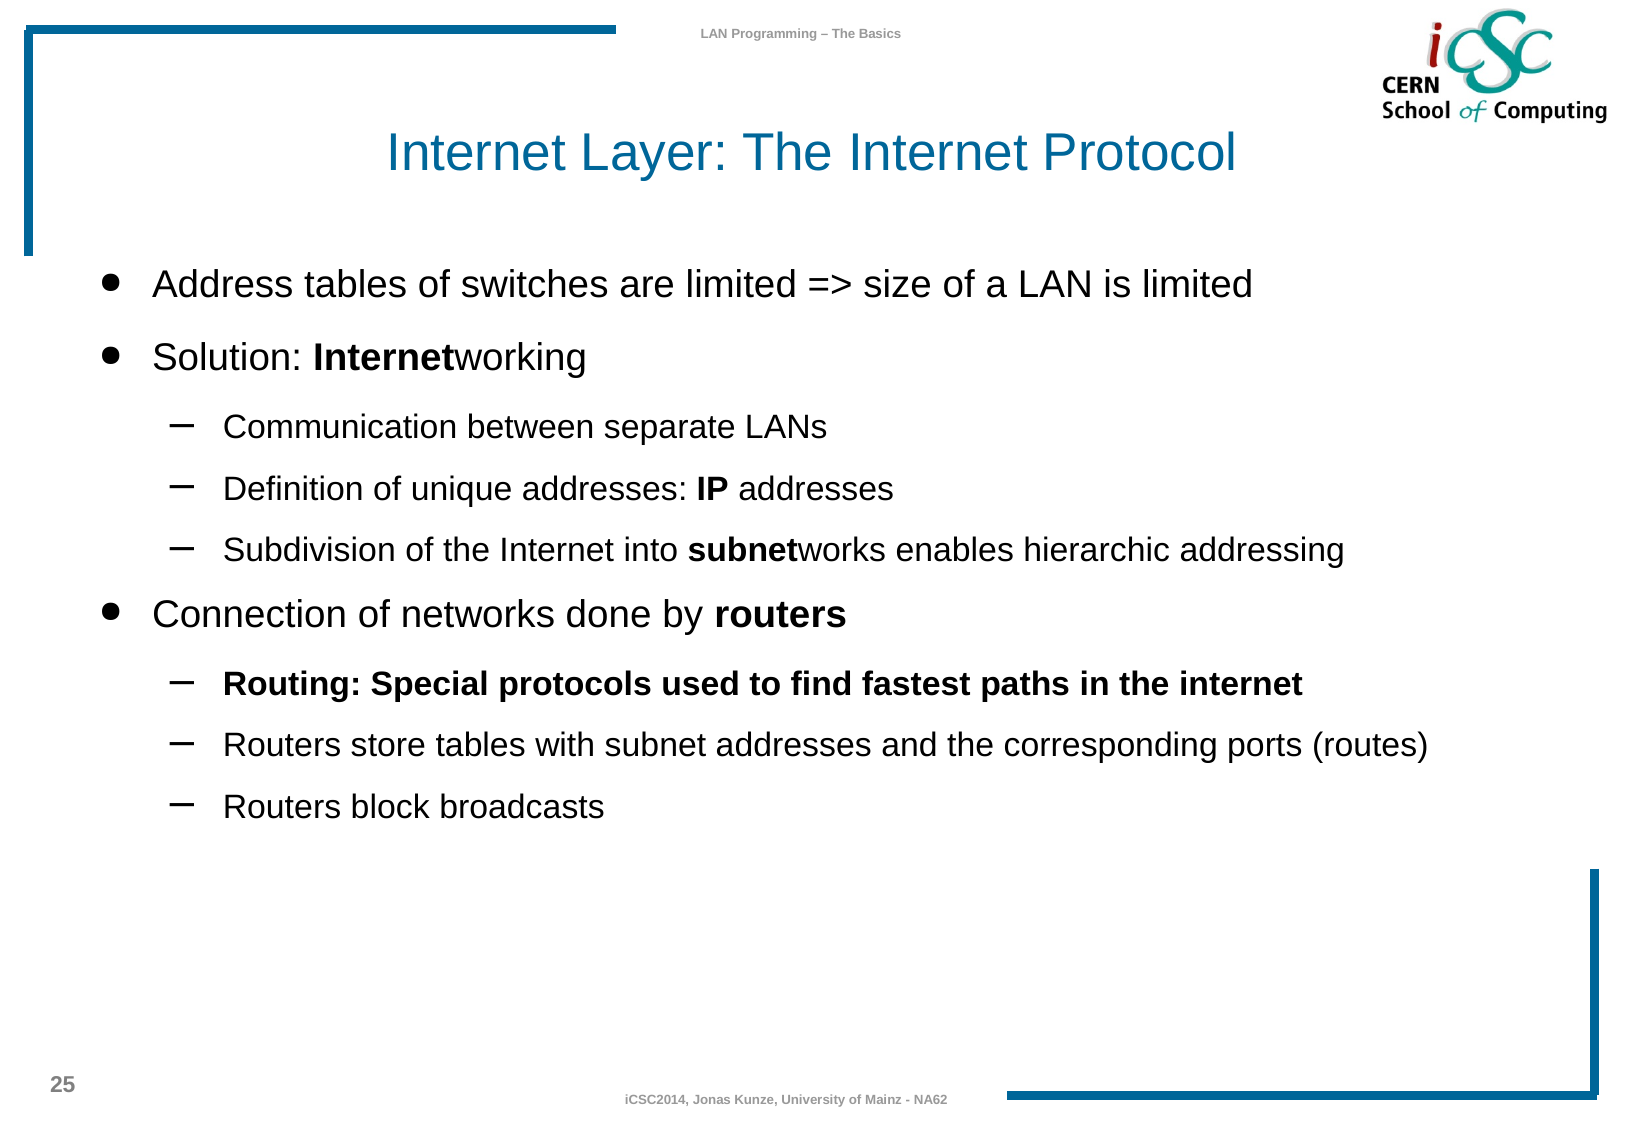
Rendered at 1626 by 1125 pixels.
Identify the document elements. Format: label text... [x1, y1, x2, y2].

picture [1381, 8, 1608, 125]
list Address tables of switches are limited => size of a LAN is limited Solution: Internetworking Communication between separate LANs Definition of unique addresses: IP addresses Subdivision of the Internet into subnetworks enables hierarchic addressing Connection of networks done by routers Routing: Special protocols used to find fastest paths in the internet Routers store tables with subnet addresses and the corresponding ports (routes) Routers block broadcasts [81, 263, 1512, 1051]
title Internet Layer: The Internet Protocol [81, 44, 1544, 233]
